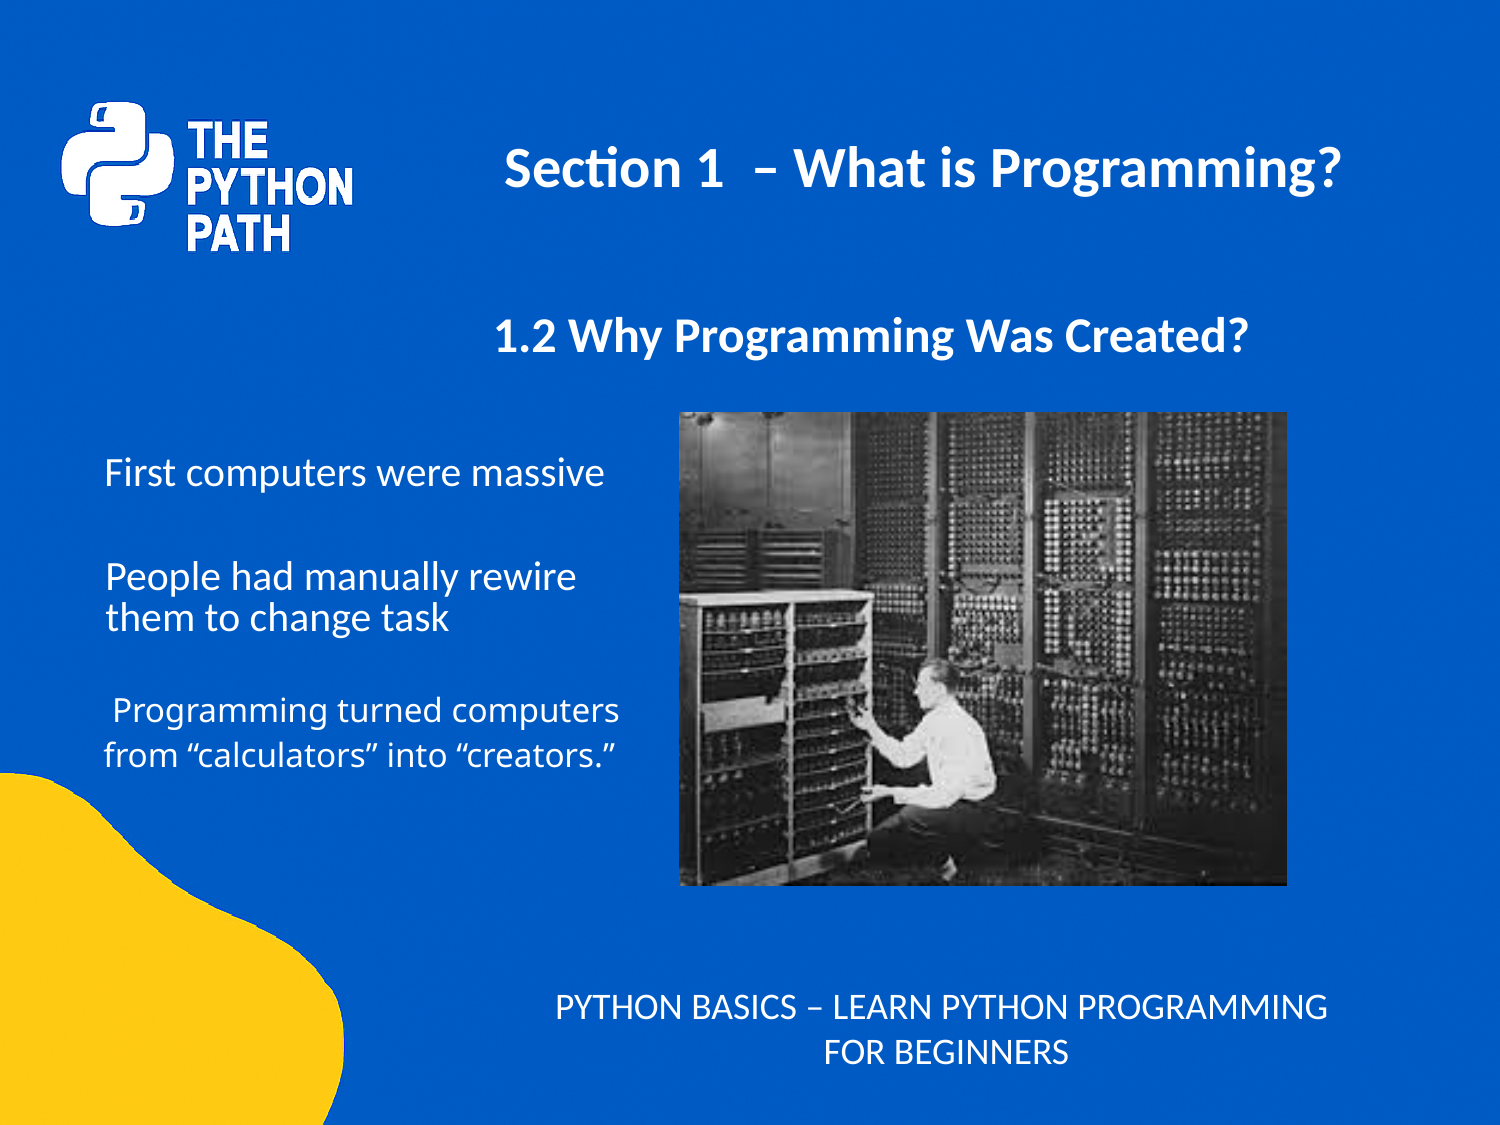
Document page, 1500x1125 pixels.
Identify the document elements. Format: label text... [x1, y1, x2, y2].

picture [0, 0, 1500, 1125]
text_box 1.2 Why Programming Was Created? [371, 295, 1266, 371]
text_box First computers were massive [89, 437, 621, 503]
text_box PYTHON BASICS – LEARN PYTHON PROGRAMMING FOR BEGINNERS [540, 974, 1345, 1080]
text_box Section 1 – What is Programming? [490, 121, 1359, 207]
text_box Programming turned computers from “calculators” into “creators.” [88, 679, 680, 806]
text_box People had manually rewire them to change task [90, 551, 593, 650]
